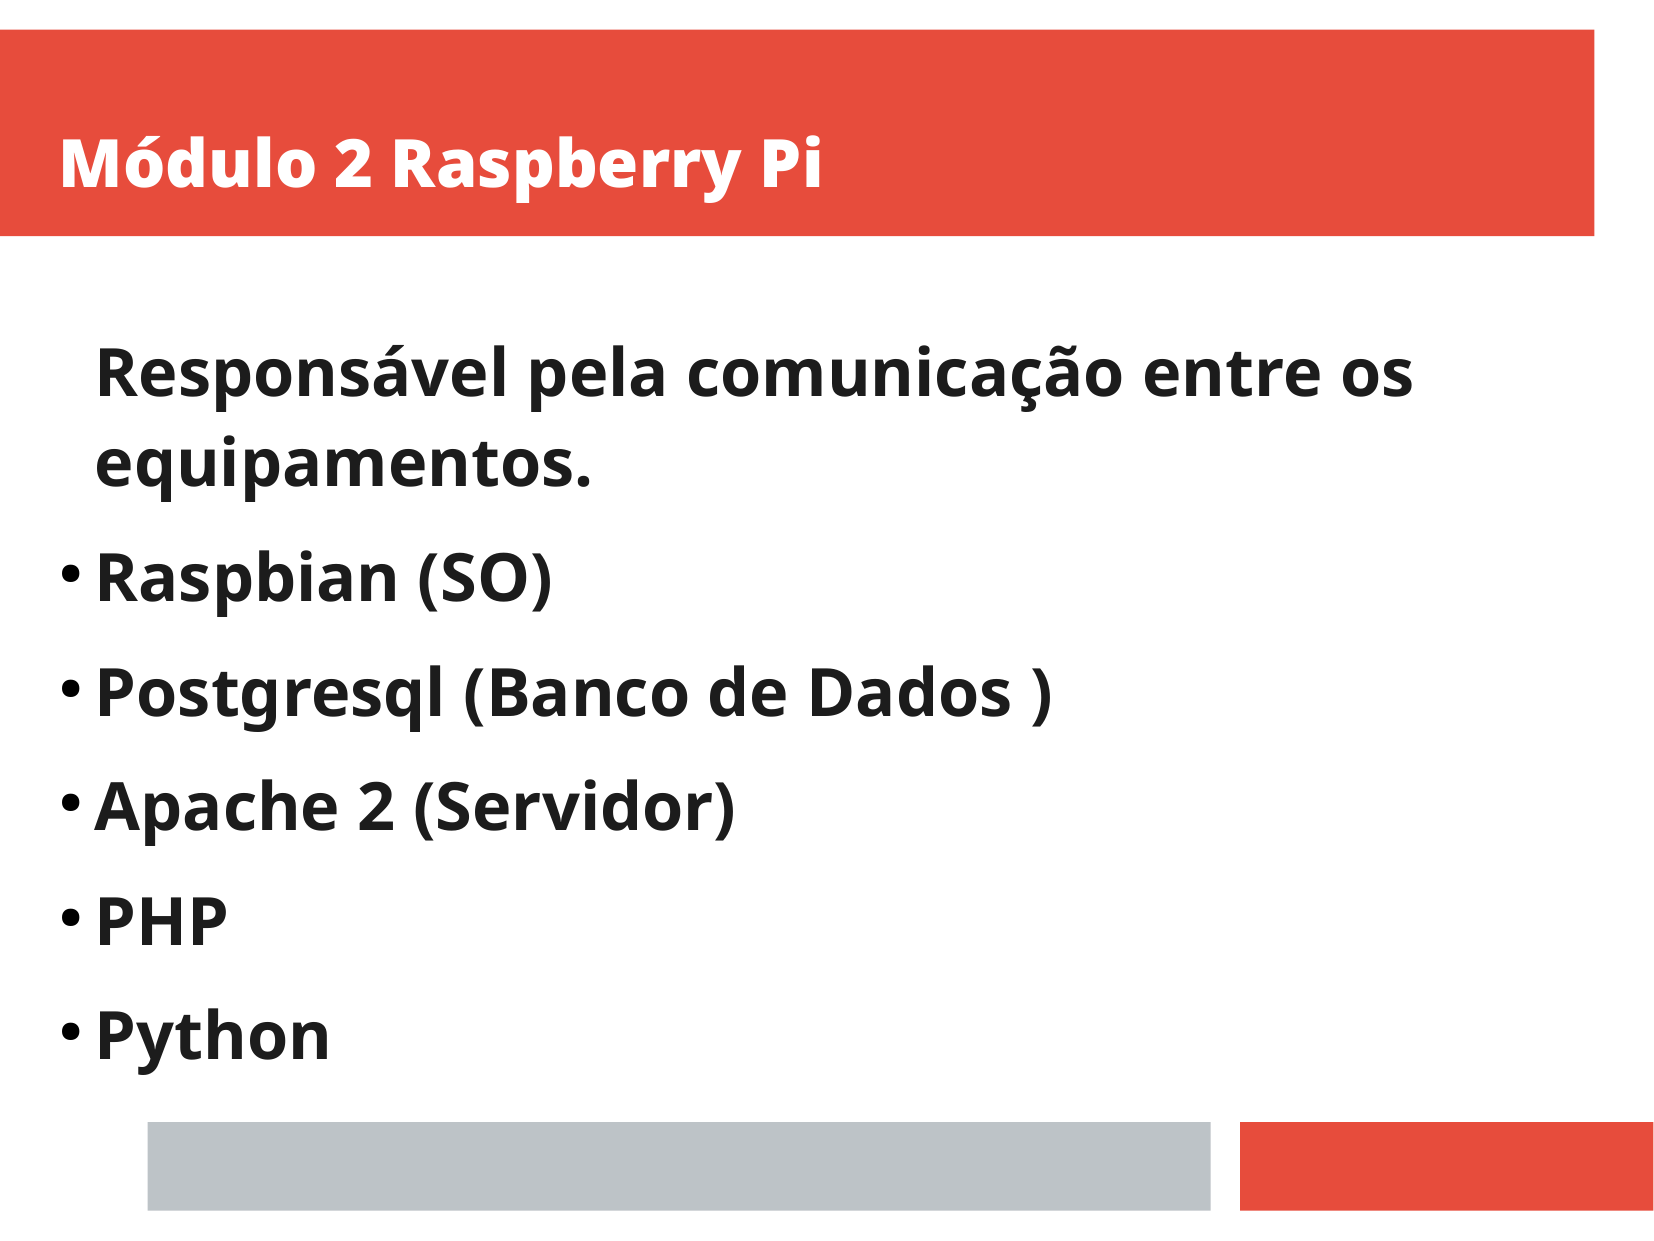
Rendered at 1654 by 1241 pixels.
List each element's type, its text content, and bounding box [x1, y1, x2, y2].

title Módulo 2 Raspberry Pi [59, 59, 1595, 207]
list Responsável pela comunicação entre os equipamentos. Raspbian (SO) Postgresql (Banco de Dados ) Apache 2 (Servidor) PHP Python [59, 324, 1565, 1093]
